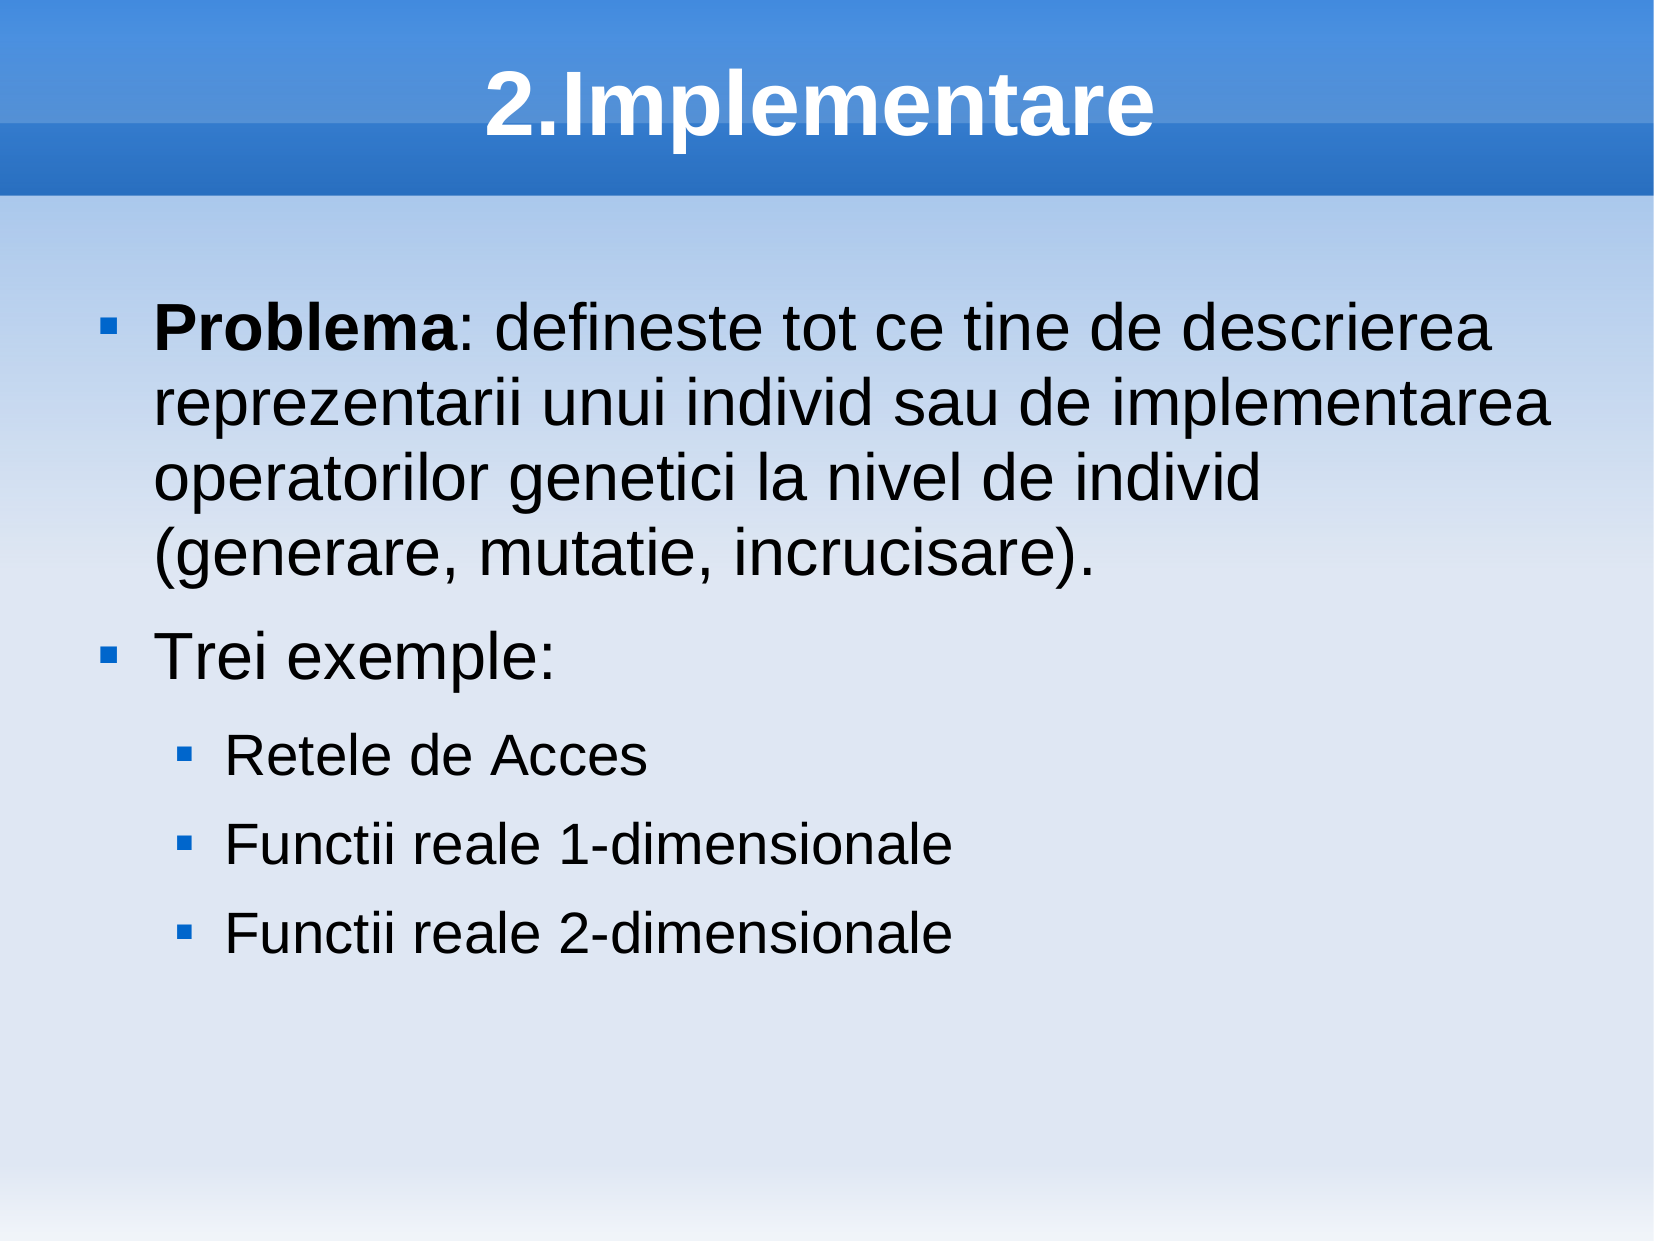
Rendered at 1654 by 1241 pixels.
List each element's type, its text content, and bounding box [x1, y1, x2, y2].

picture [0, 0, 1654, 1241]
list Problema: defineste tot ce tine de descrierea reprezentarii unui individ sau de implementarea operatorilor genetici la nivel de individ (generare, mutatie, incrucisare). Trei exemple: Retele de Acces Functii reale 1-dimensionale Functii reale 2-dimensionale [82, 290, 1571, 1109]
title 2.Implementare [76, 0, 1565, 208]
